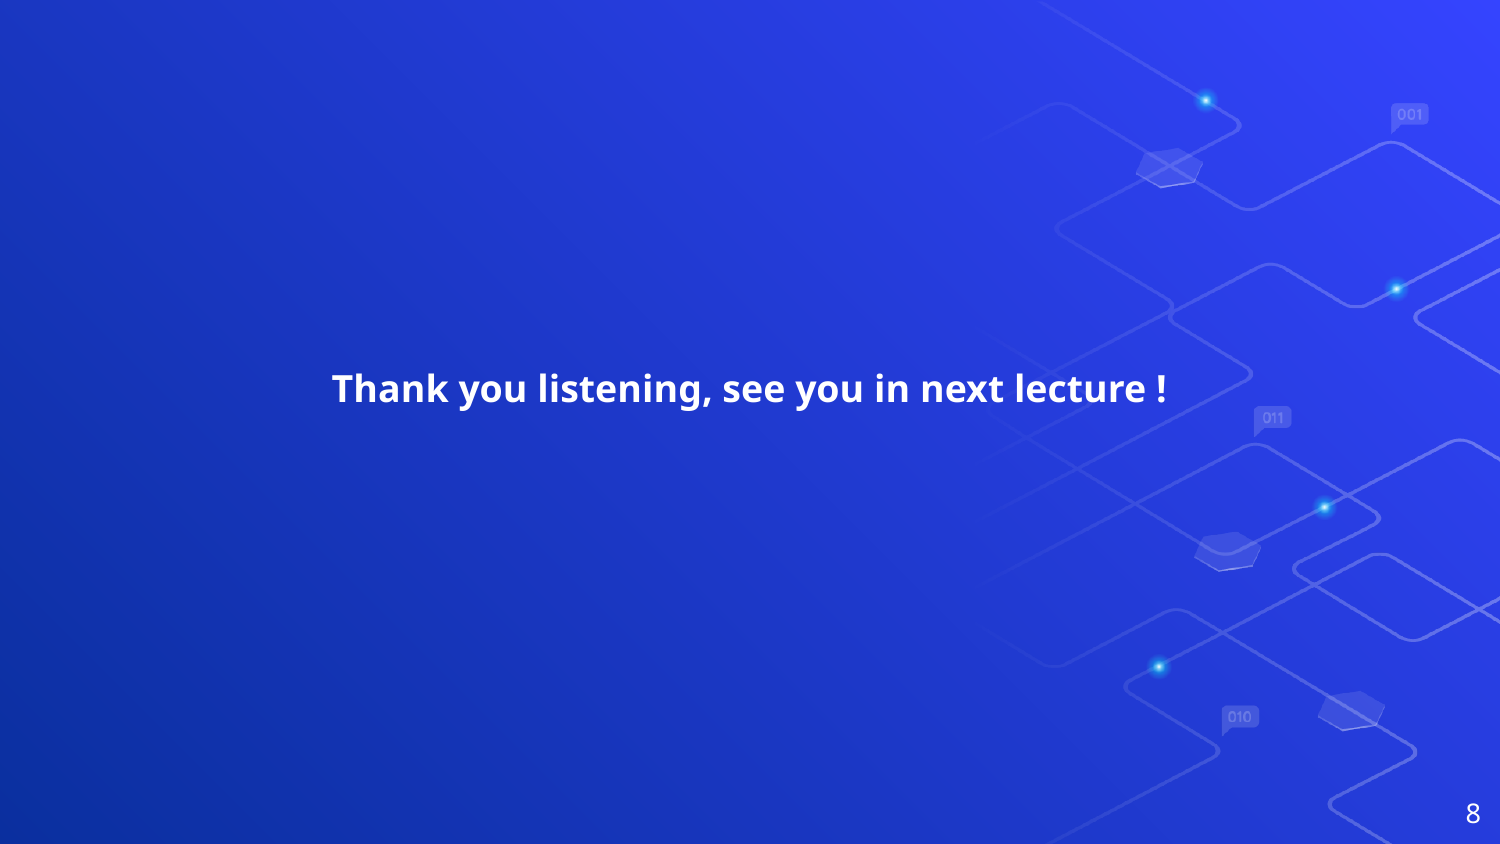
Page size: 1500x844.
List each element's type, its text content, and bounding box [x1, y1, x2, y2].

text_box <number> [1391, 782, 1482, 844]
picture [0, 0, 1500, 844]
text_box Thank you listening, see you in next lecture ! [181, 365, 1319, 410]
